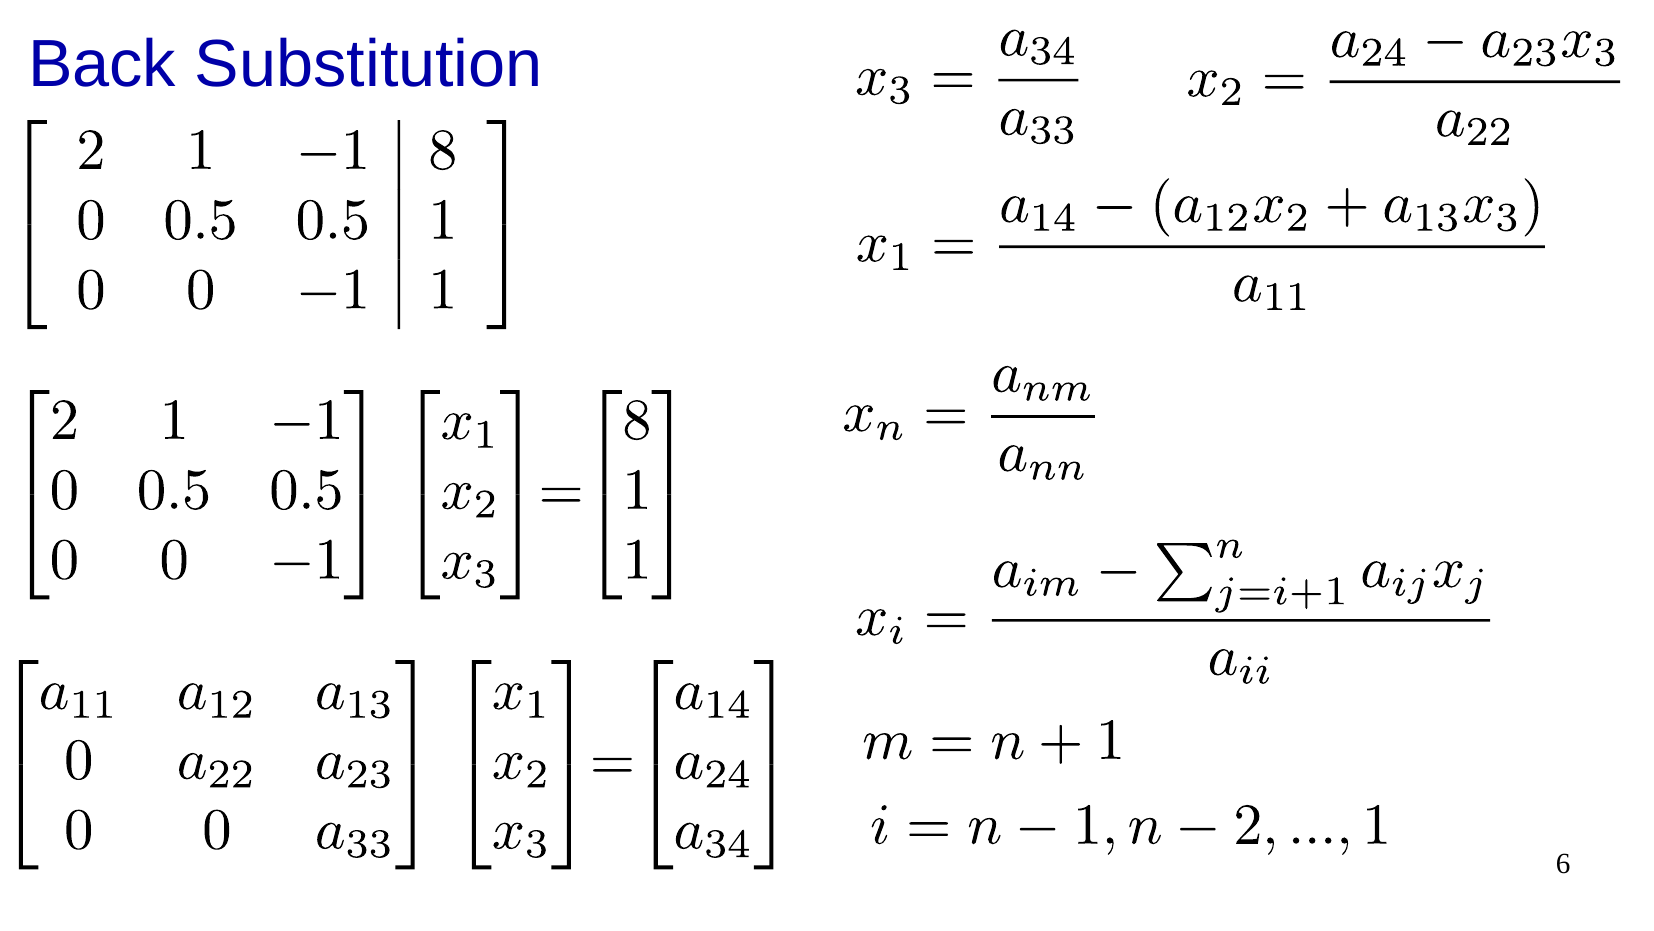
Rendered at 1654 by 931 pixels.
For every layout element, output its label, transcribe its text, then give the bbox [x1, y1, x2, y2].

text_box [842, 365, 1096, 481]
text_box [855, 539, 1491, 684]
title Back Substitution [28, 21, 1626, 106]
text_box [855, 178, 1546, 310]
text_box [11, 390, 691, 600]
text_box [870, 804, 1392, 856]
text_box [855, 29, 1079, 145]
text_box [862, 720, 1126, 764]
text_box [8, 120, 526, 330]
text_box [1186, 23, 1621, 145]
text_box [0, 660, 793, 870]
